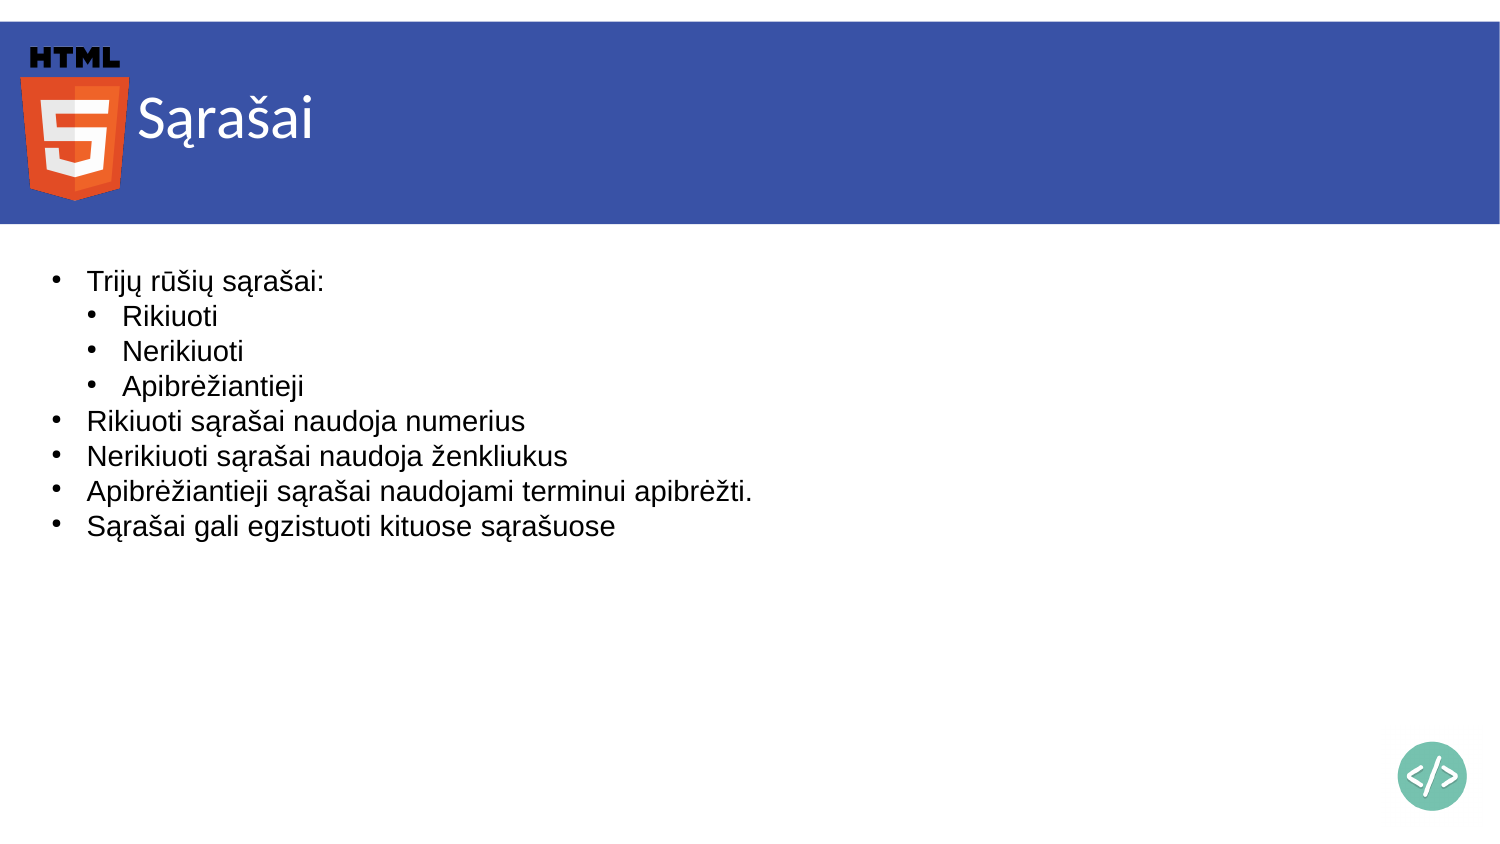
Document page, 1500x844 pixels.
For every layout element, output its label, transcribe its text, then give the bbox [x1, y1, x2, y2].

picture [20, 46, 130, 201]
picture [1381, 725, 1483, 827]
title Sąrašai [122, 72, 1500, 167]
text_box Trijų rūšių sąrašai: Rikiuoti Nerikiuoti Apibrėžiantieji Rikiuoti sąrašai naudoja numerius Nerikiuoti sąrašai naudoja ženkliukus Apibrėžiantieji sąrašai naudojami terminui apibrėžti. Sąrašai gali egzistuoti kituose sąrašuose [36, 247, 1389, 789]
